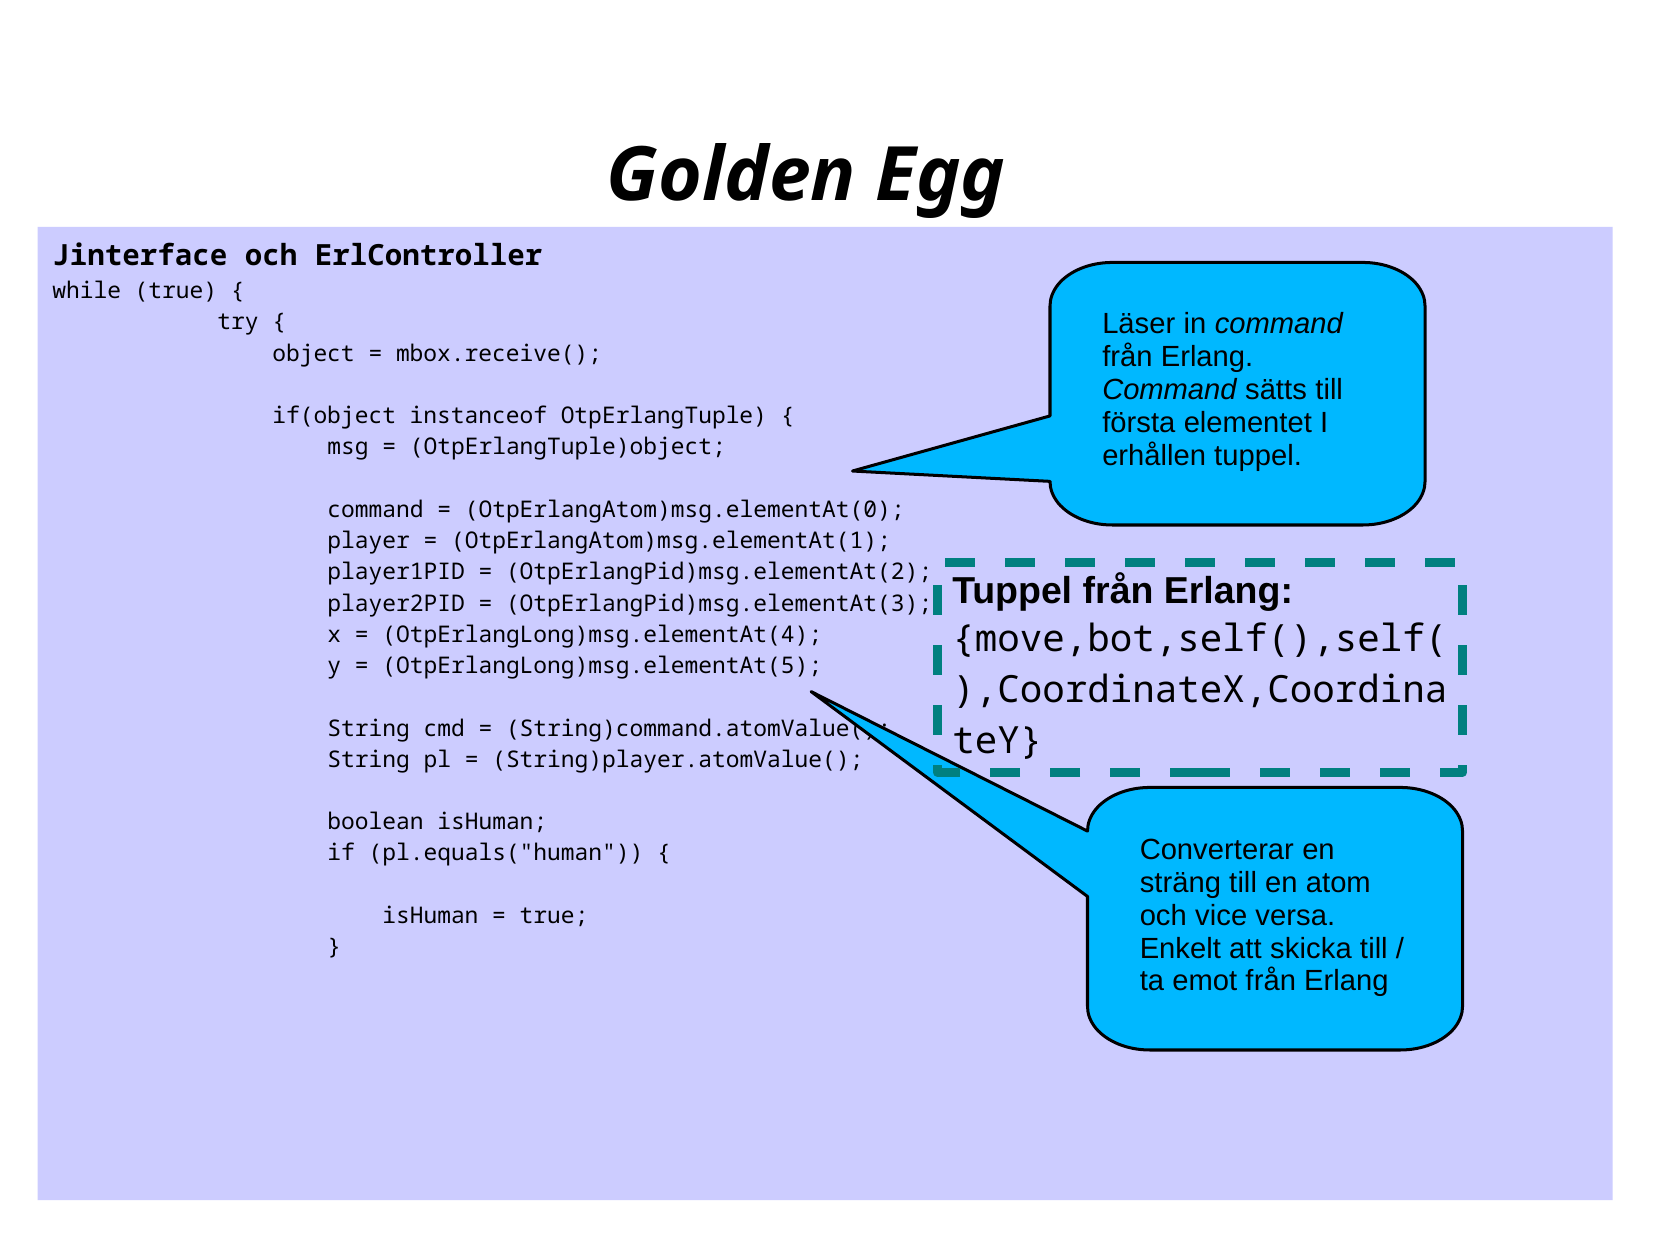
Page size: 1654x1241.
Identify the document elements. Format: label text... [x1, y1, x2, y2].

text_box Converterar en sträng till en atom och vice versa. Enkelt att skicka till / ta emot från Erlang [1125, 825, 1426, 1005]
text_box Tuppel från Erlang: {move,bot,self(),self(),CoordinateX,CoordinateY} [937, 562, 1463, 708]
text_box Läser in command från Erlang. Command sätts till första elementet I erhållen tuppel. [1087, 300, 1388, 479]
text_box Jinterface och ErlController while (true) { try { object = mbox.receive(); if(object instanceof OtpErlangTuple) { msg = (OtpErlangTuple)object; command = (OtpErlangAtom)msg.elementAt(0); player = (OtpErlangAtom)msg.elementAt(1); player1PID = (OtpErlangPid)msg.elementAt(2); player2PID = (OtpErlangPid)msg.elementAt(3); x = (OtpErlangLong)msg.elementAt(4); y = (OtpErlangLong)msg.elementAt(5); String cmd = (String)command.atomValue(); String pl = (String)player.atomValue(); boolean isHuman; if (pl.equals("human")) { isHuman = true; } [37, 226, 1613, 1201]
text_box [852, 262, 1426, 526]
text_box Golden Egg [150, 112, 1463, 213]
text_box [811, 691, 1463, 1051]
